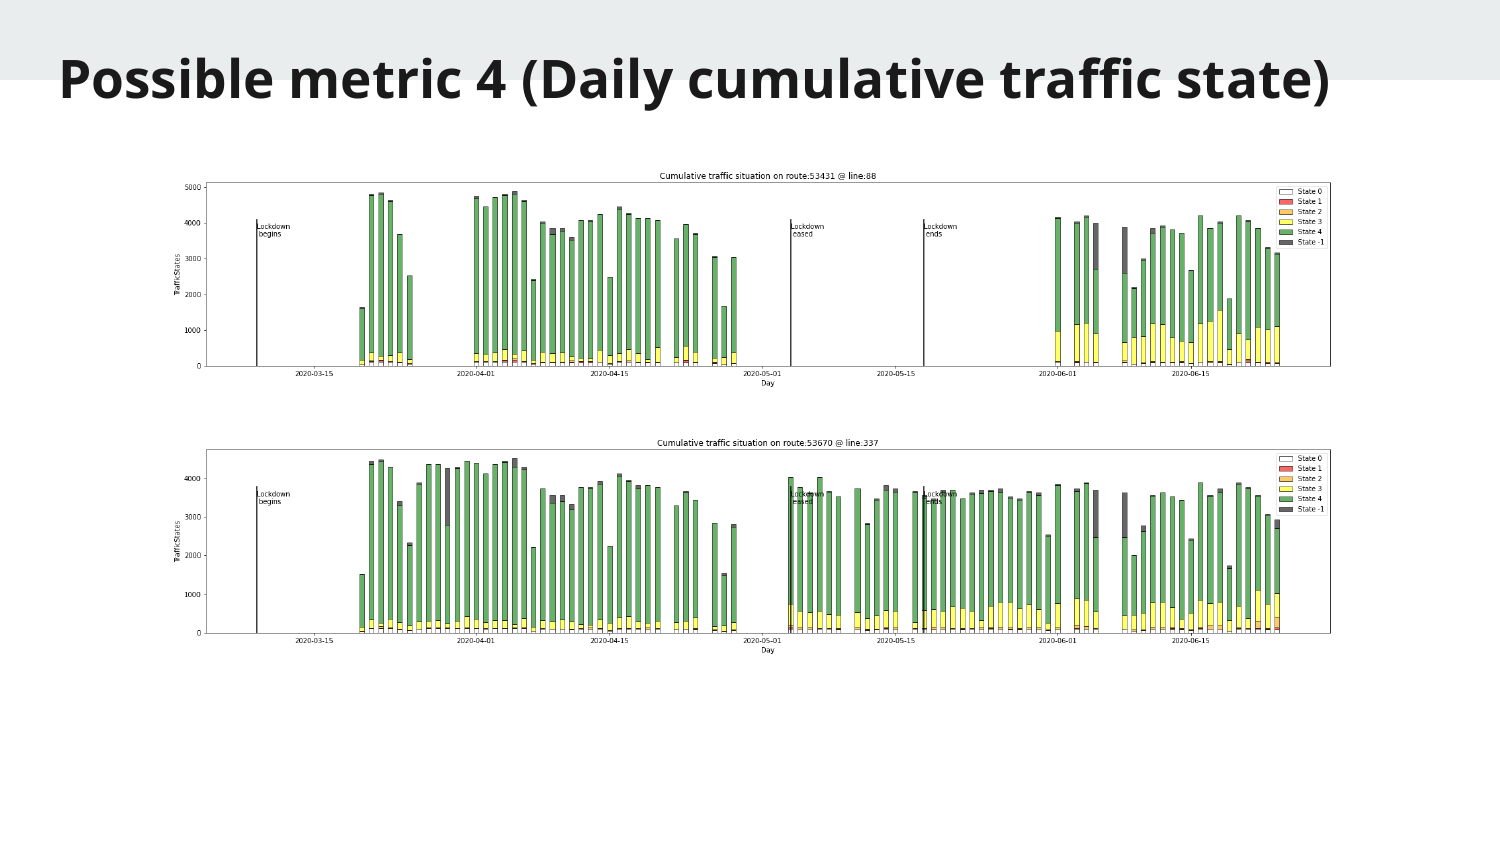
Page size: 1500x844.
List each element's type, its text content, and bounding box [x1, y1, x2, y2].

picture [24, 153, 1475, 396]
picture [24, 420, 1475, 663]
title Possible metric 4 (Daily cumulative traffic state) [43, 30, 1441, 125]
